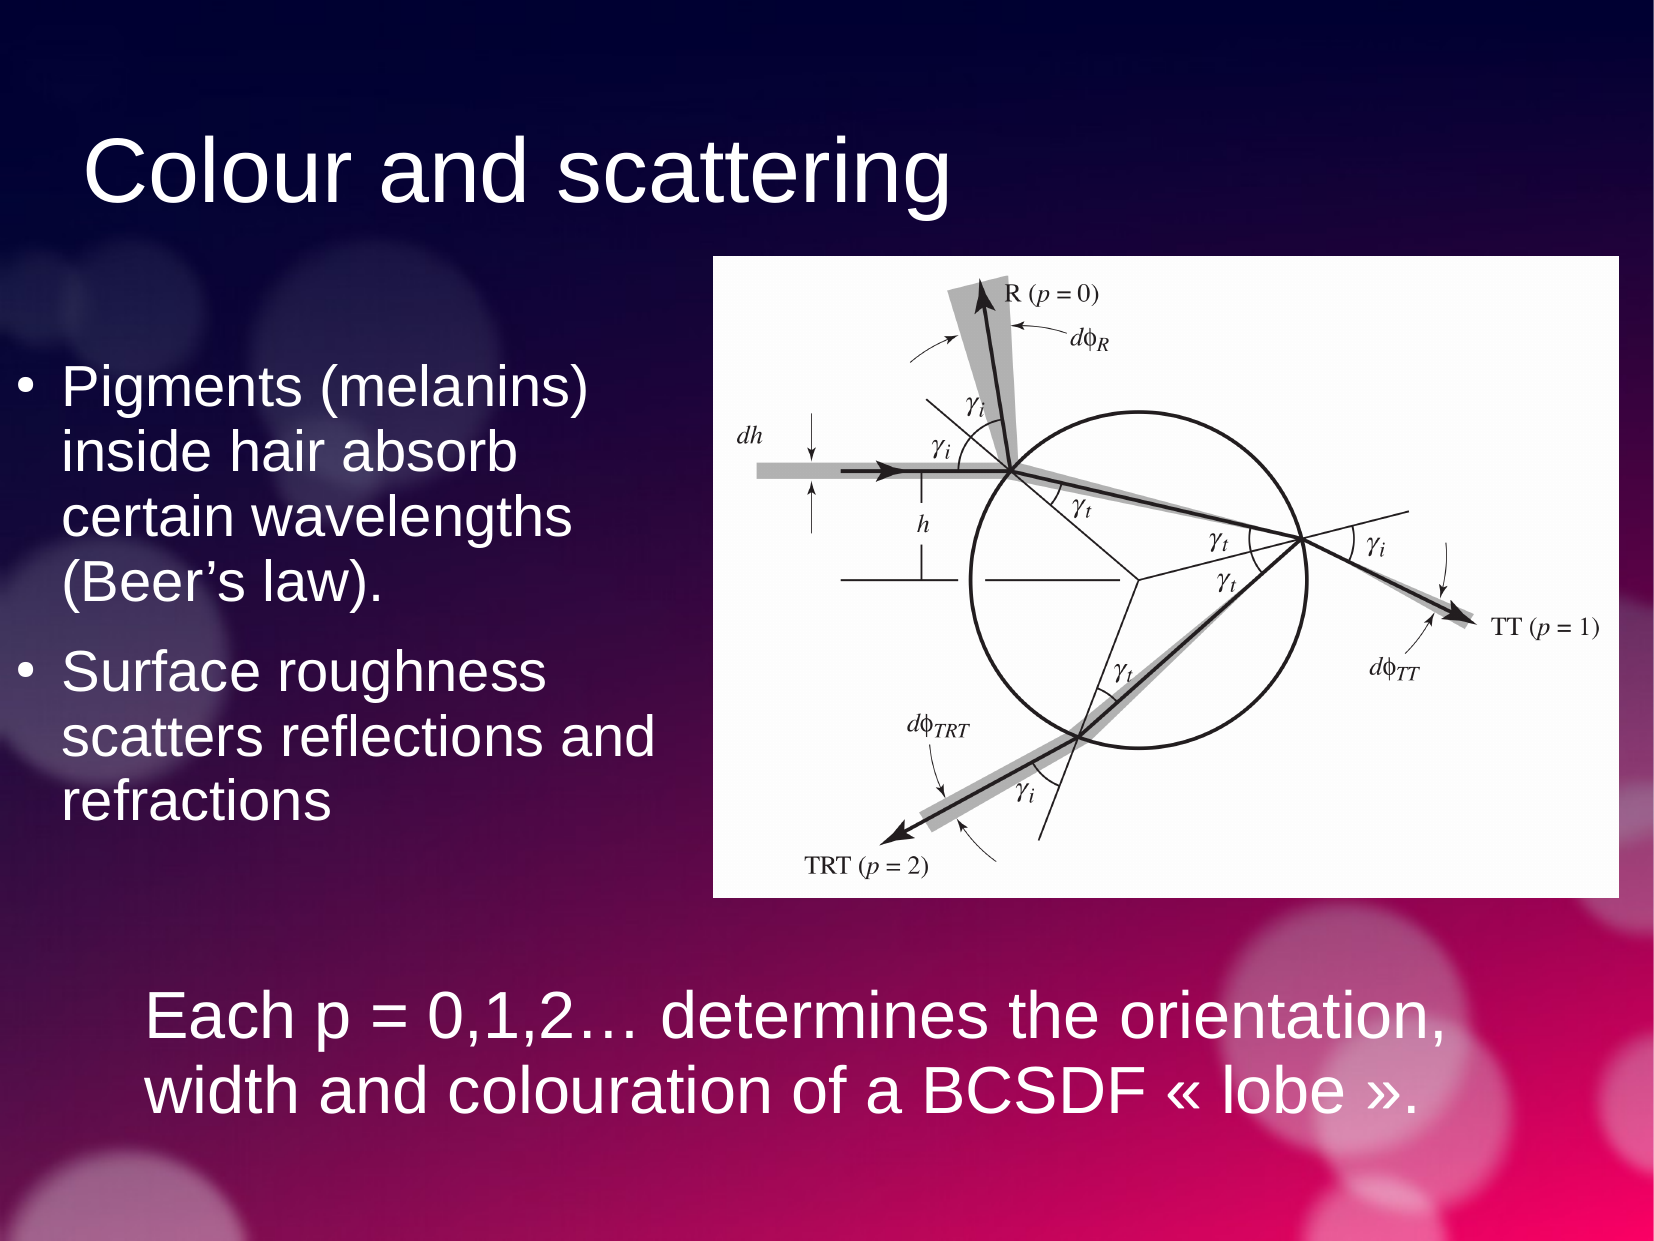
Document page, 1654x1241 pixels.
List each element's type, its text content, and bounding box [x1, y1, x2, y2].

text_box Each p = 0,1,2… determines the orientation, width and colouration of a BCSDF « lobe ». [129, 970, 1501, 1111]
list Pigments (melanins) inside hair absorb certain wavelengths (Beer’s law). Surface roughness scatters reflections and refractions [0, 354, 686, 839]
title Colour and scattering [82, 67, 1571, 275]
picture [0, 0, 1654, 1241]
